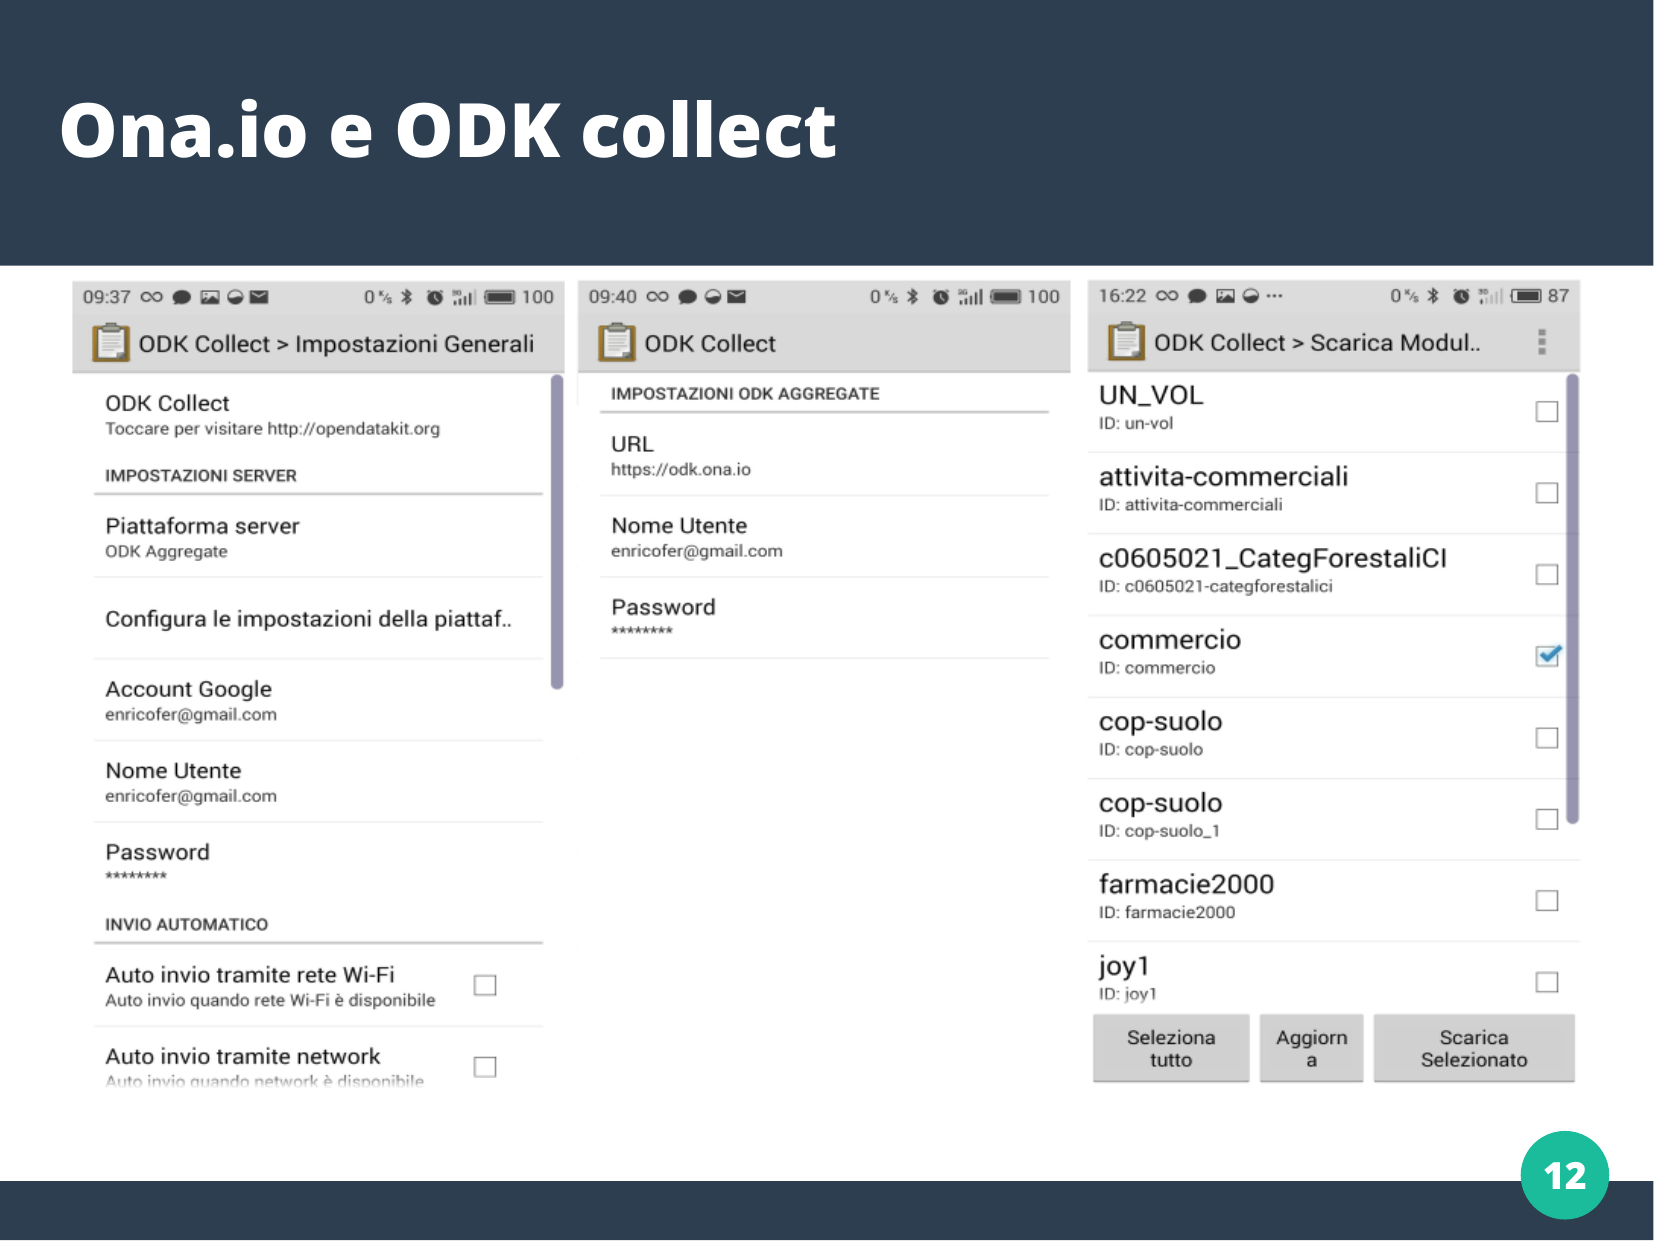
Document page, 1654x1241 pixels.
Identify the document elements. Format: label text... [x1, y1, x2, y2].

picture [59, 271, 1595, 1099]
title Ona.io e ODK collect [59, 49, 1595, 207]
